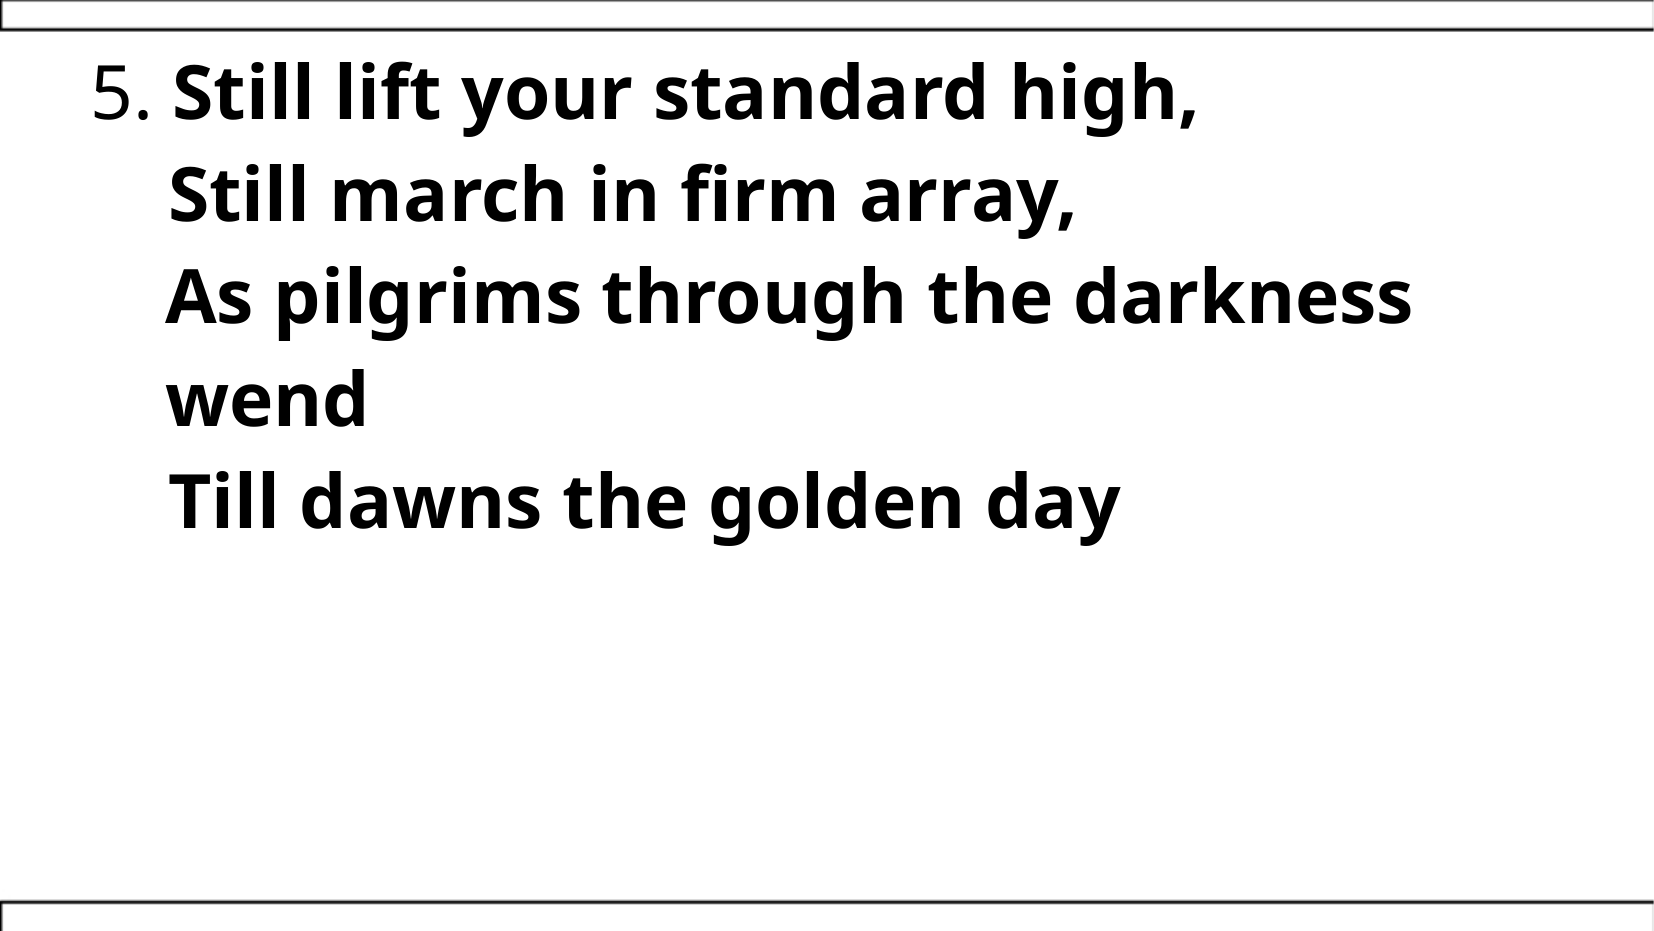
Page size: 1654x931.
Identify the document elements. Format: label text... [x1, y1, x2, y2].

picture [0, 0, 1654, 931]
text_box 5. Still lift your standard high, Still march in firm array, As pilgrims through the darkness wend Till dawns the golden day [75, 31, 1576, 482]
